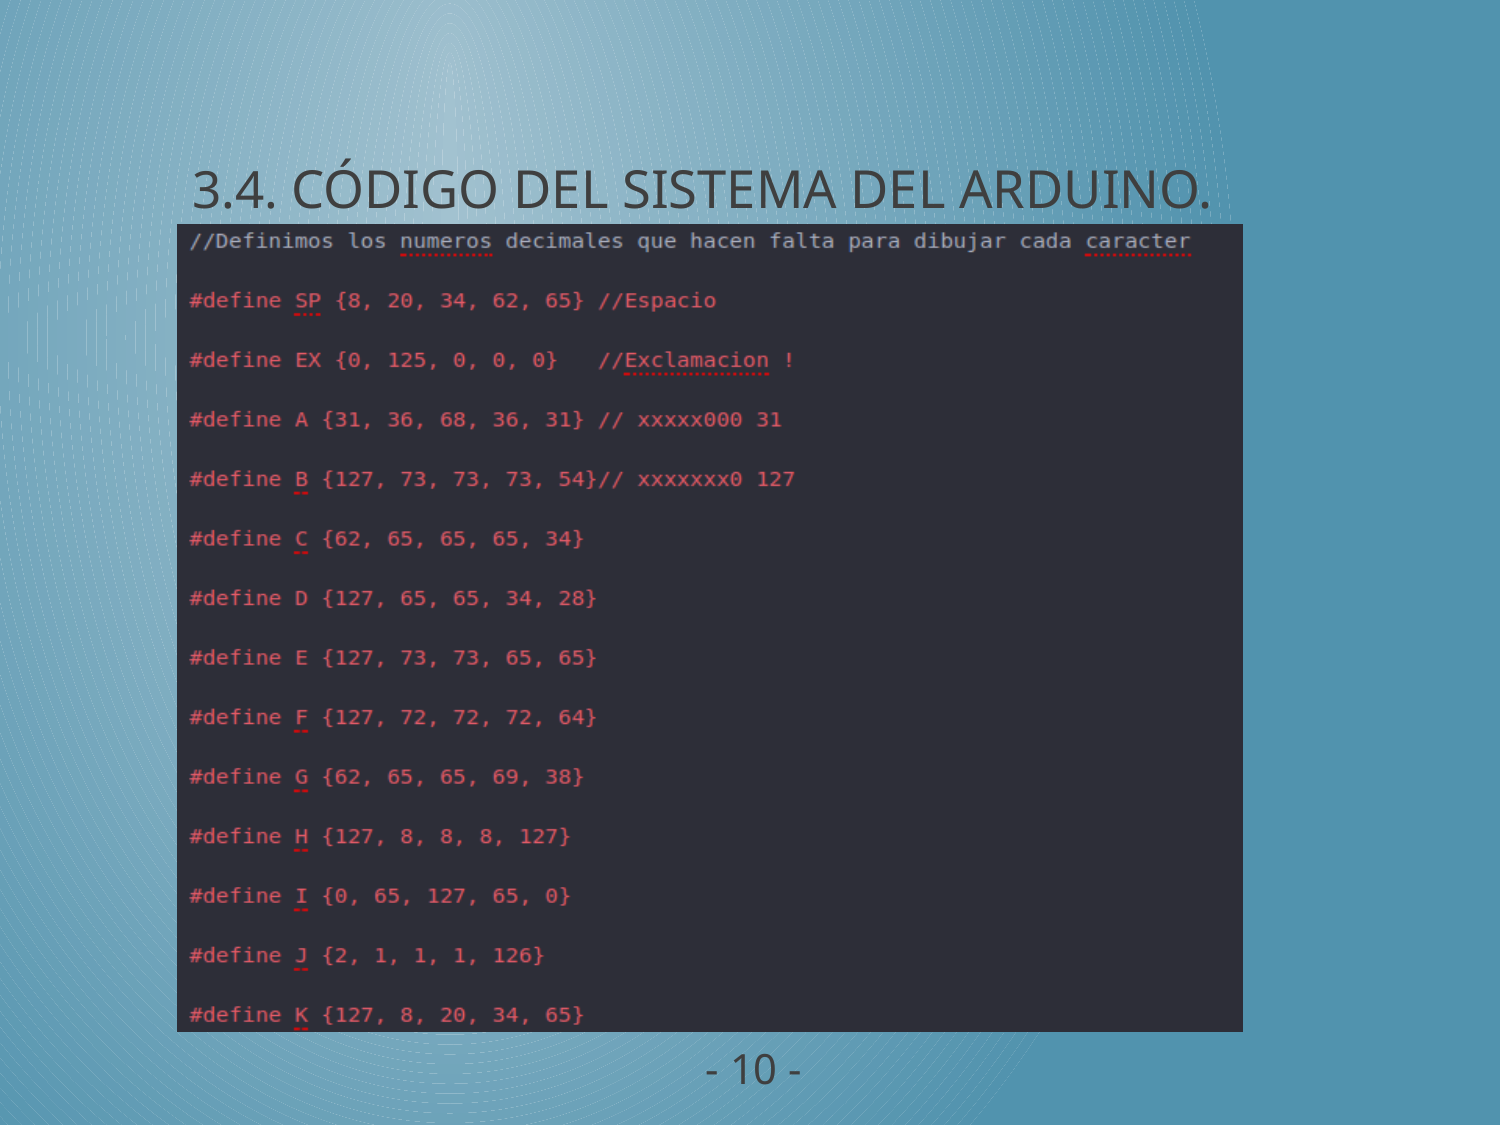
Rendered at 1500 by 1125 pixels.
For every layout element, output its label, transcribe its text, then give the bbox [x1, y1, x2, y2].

text_box - 10 - [690, 1034, 833, 1106]
title 3.4. CÓDIGO DEL SISTEMA DEL ARDUINO. [147, 149, 1258, 279]
picture [177, 224, 1243, 1033]
